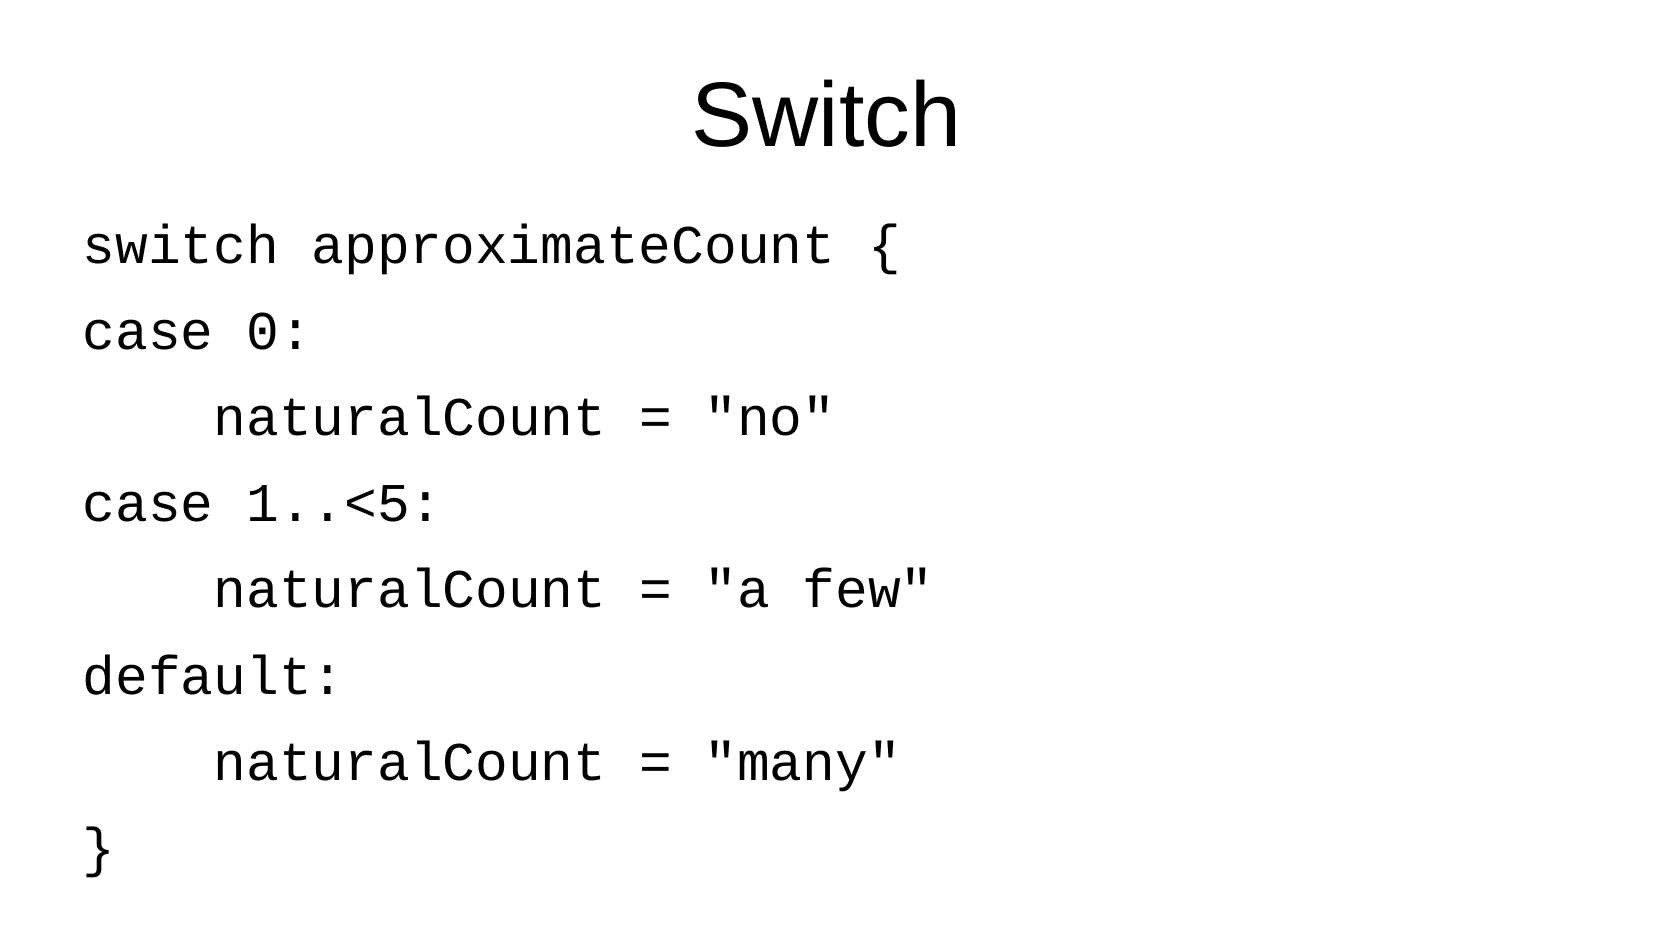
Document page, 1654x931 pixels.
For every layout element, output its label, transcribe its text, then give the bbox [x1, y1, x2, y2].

list switch approximateCount { case 0: naturalCount = "no" case 1..<5: naturalCount = "a few" default: naturalCount = "many" } [82, 217, 1571, 886]
title Switch [82, 37, 1571, 193]
